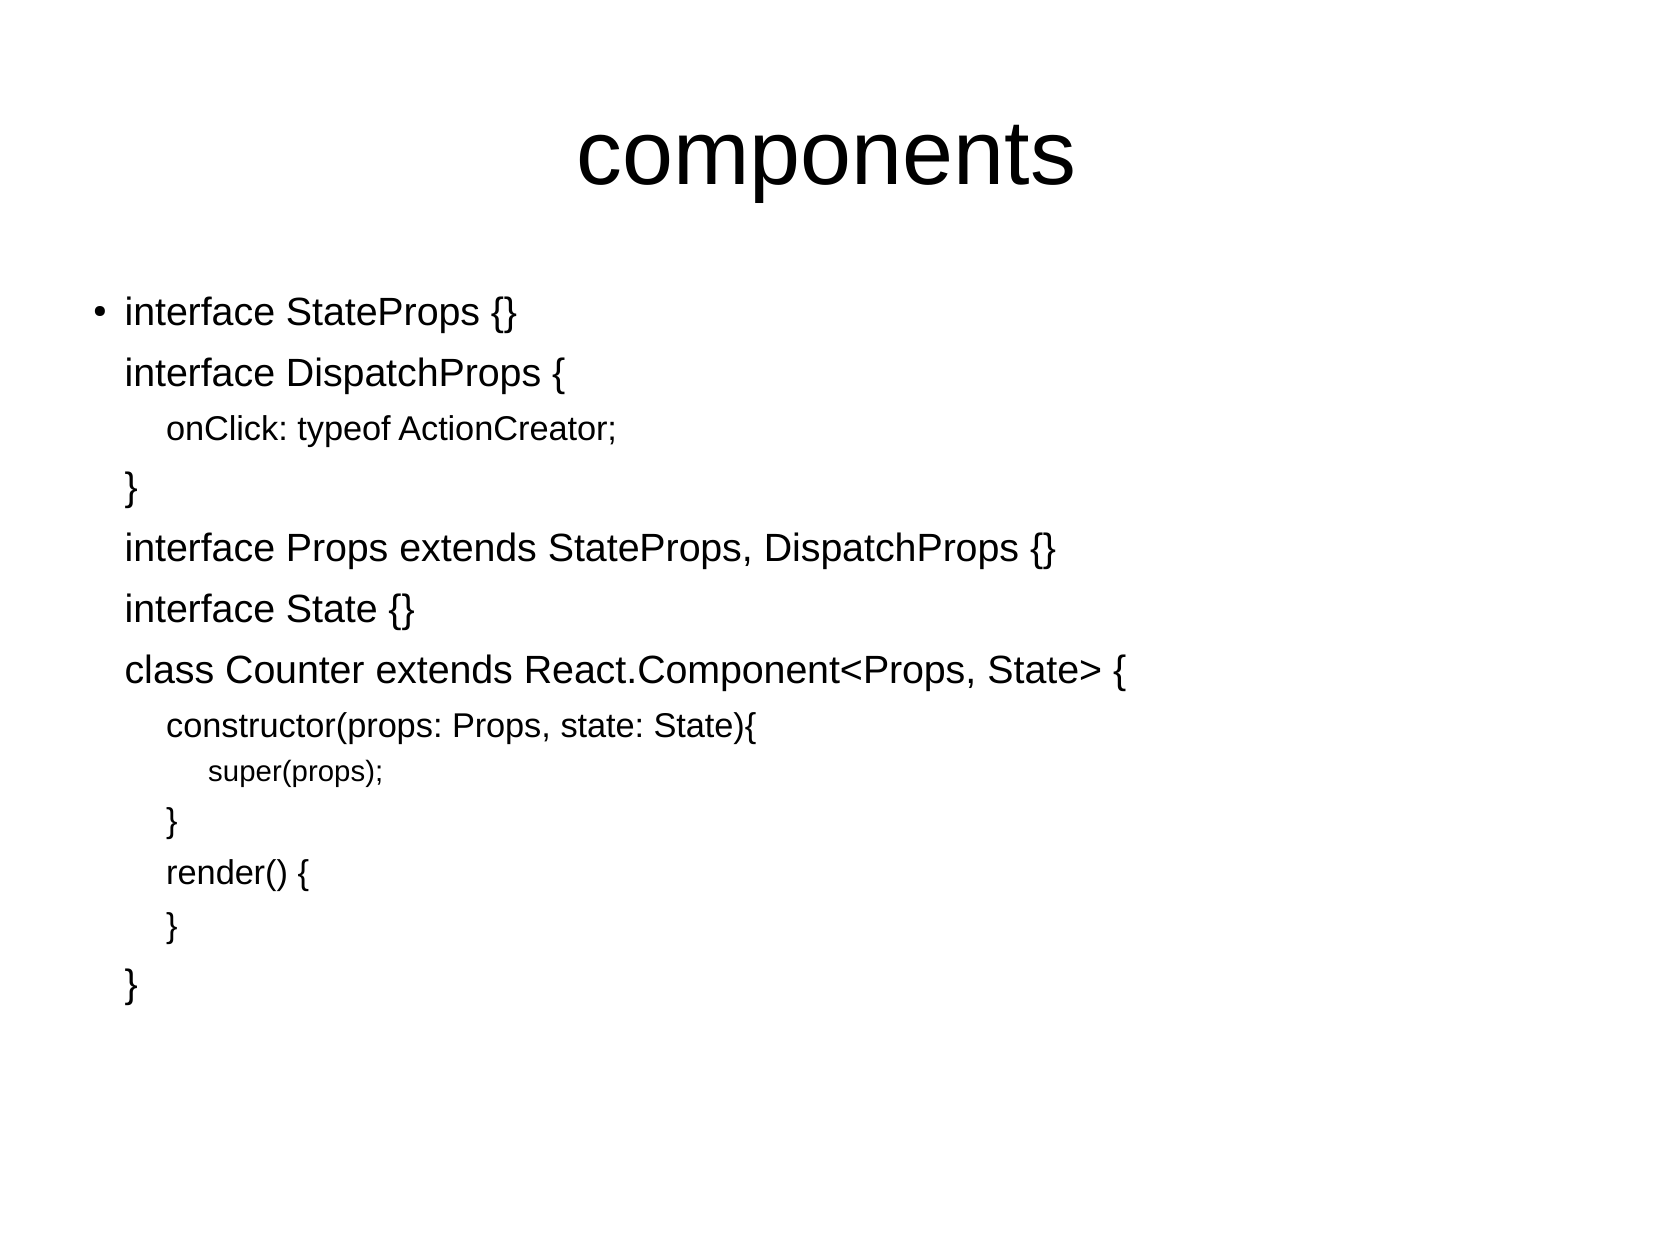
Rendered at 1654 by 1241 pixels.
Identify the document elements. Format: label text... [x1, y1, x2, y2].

title components [82, 49, 1571, 257]
list interface StateProps {} interface DispatchProps { onClick: typeof ActionCreator; } interface Props extends StateProps, DispatchProps {} interface State {} class Counter extends React.Component<Props, State> { constructor(props: Props, state: State){ super(props); } render() { } } [82, 290, 1571, 1010]
